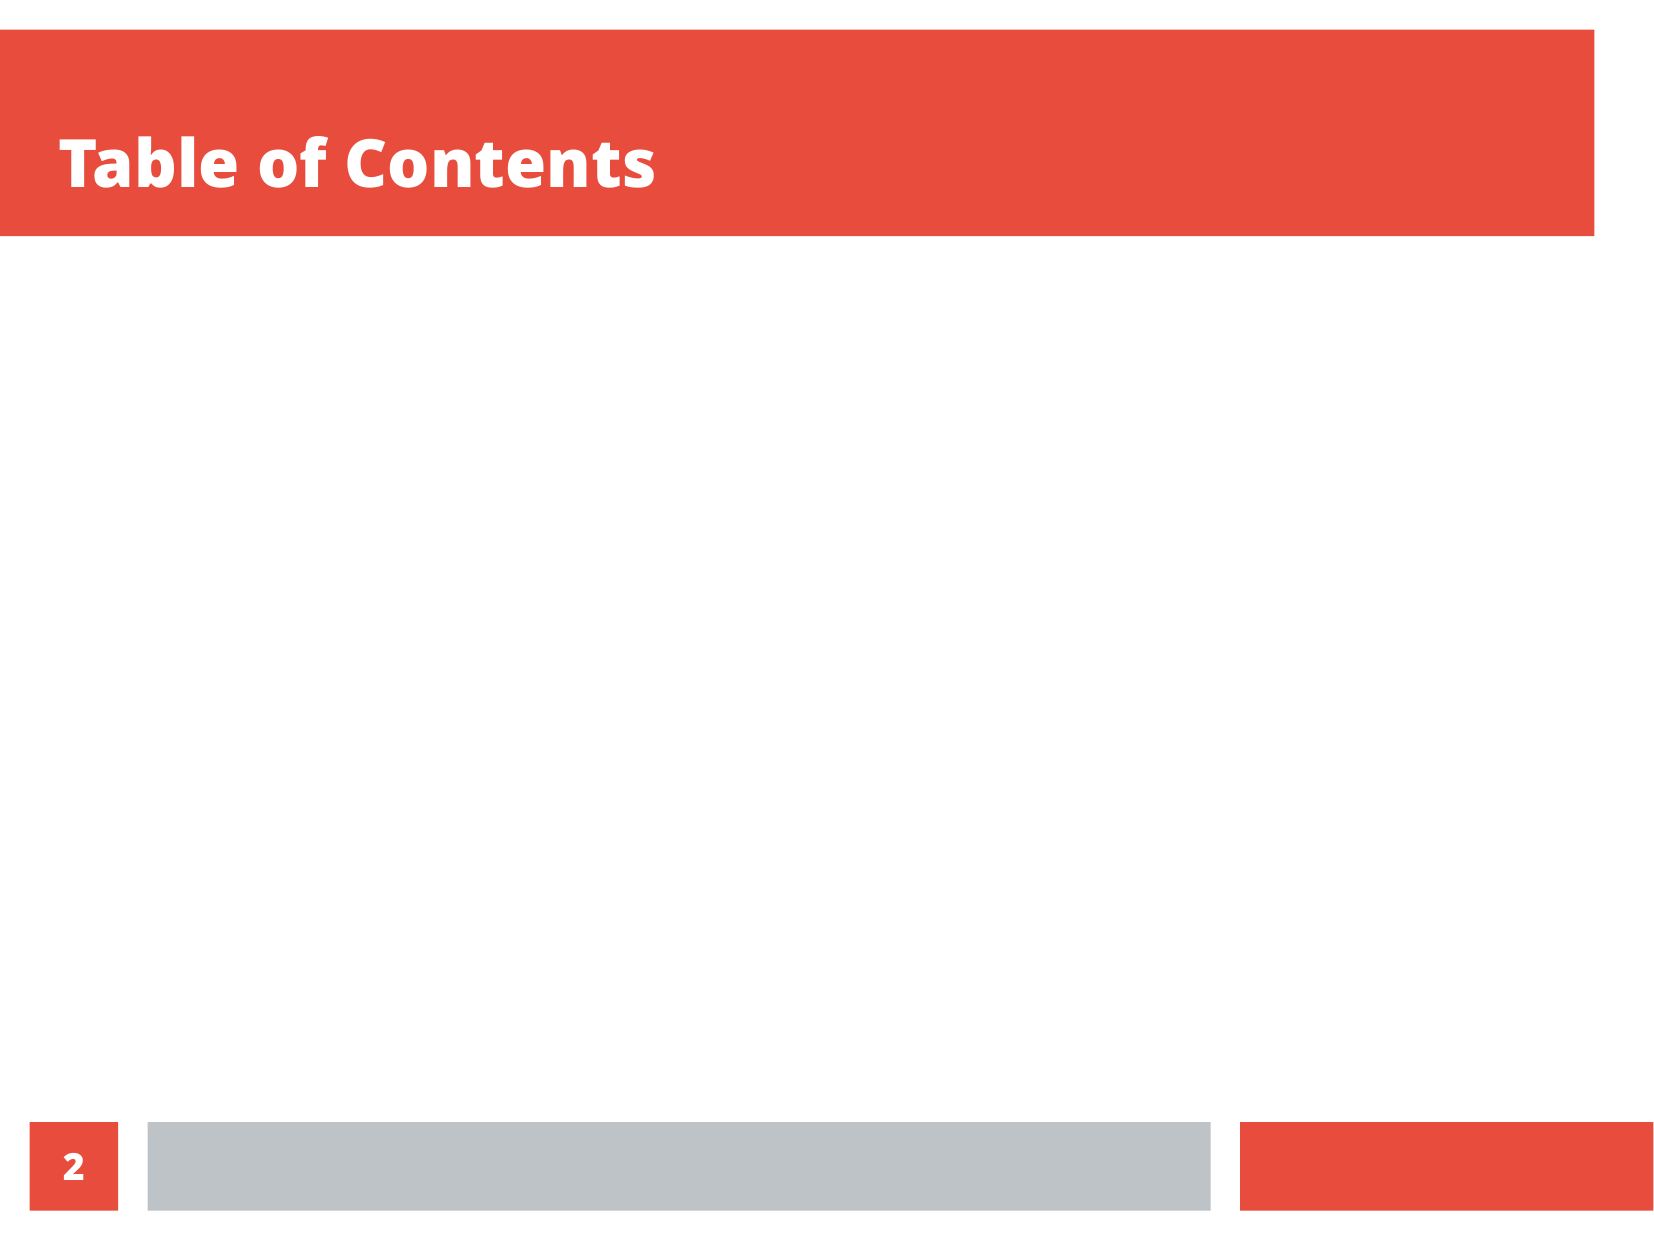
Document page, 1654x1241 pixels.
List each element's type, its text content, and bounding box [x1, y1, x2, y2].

title Table of Contents [59, 59, 1595, 207]
